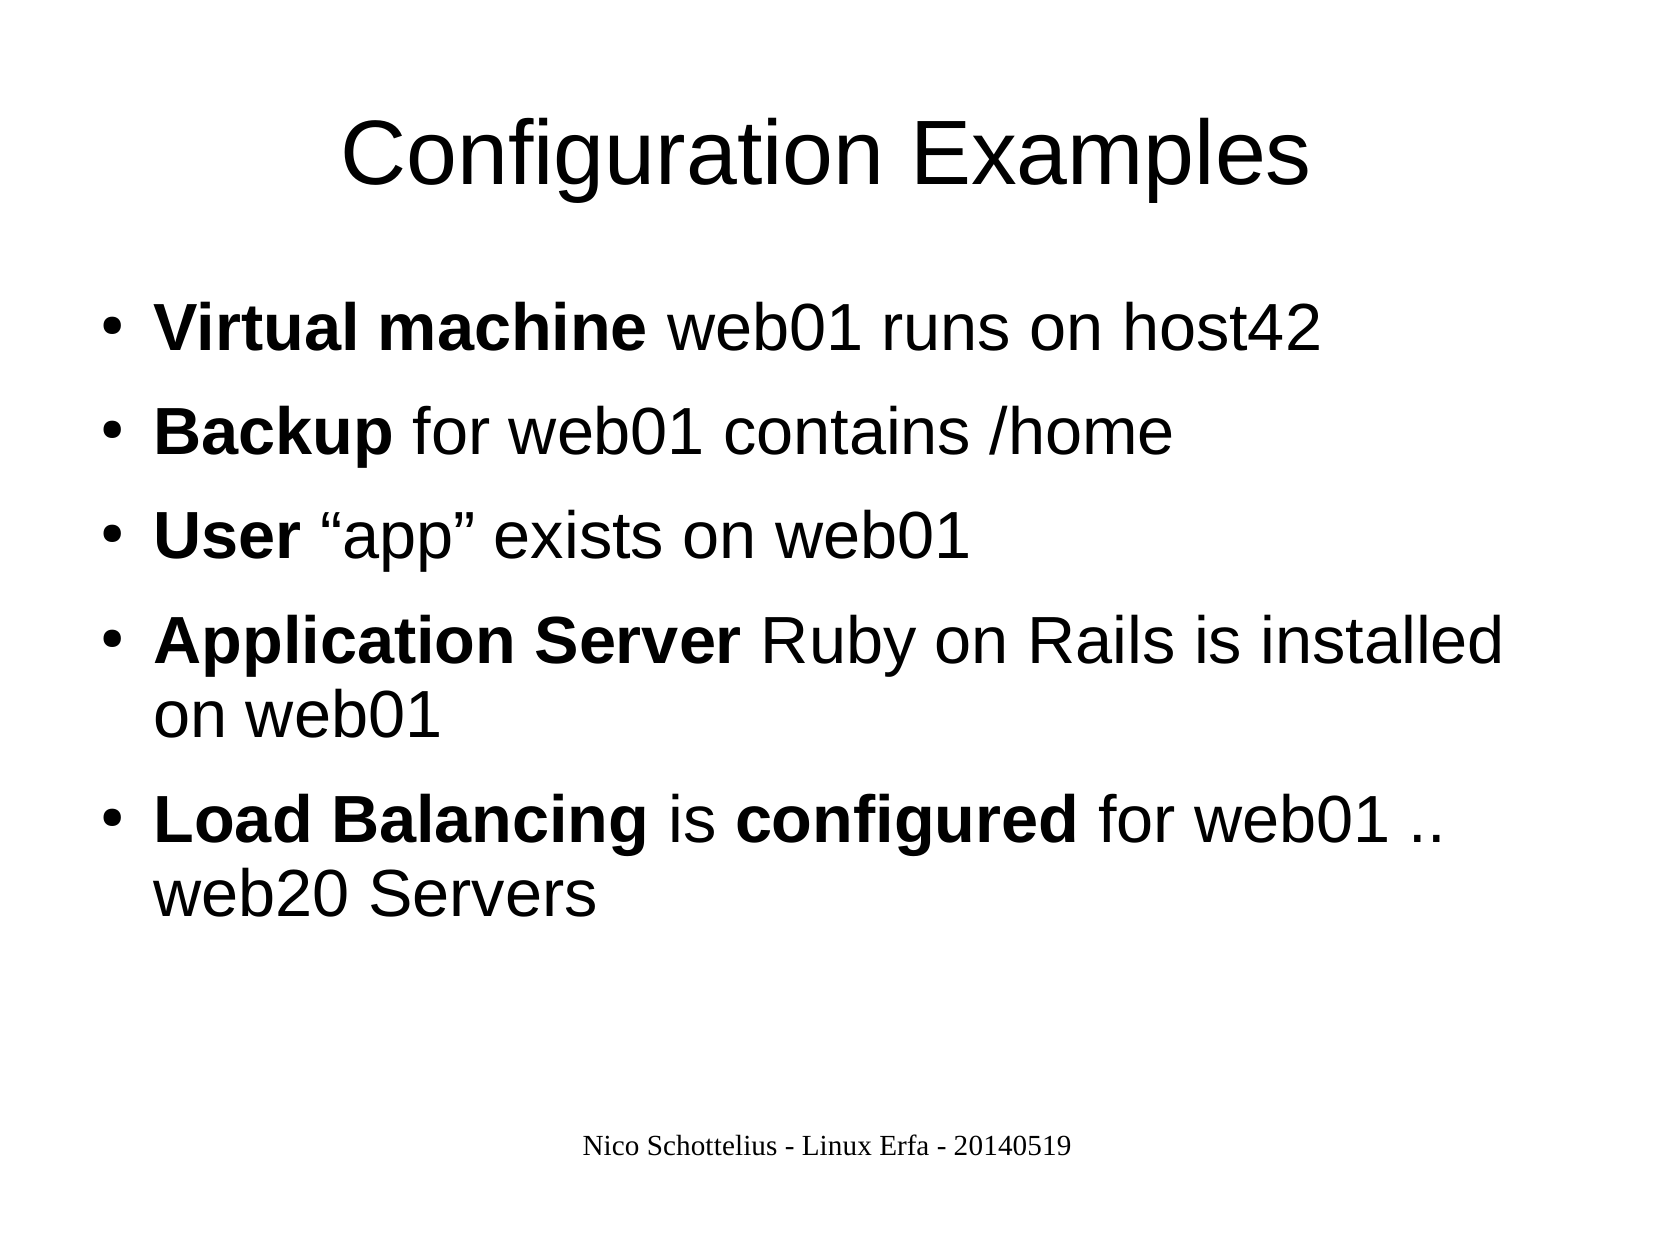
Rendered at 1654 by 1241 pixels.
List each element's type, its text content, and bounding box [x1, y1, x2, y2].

title Configuration Examples [82, 49, 1571, 257]
list Virtual machine web01 runs on host42 Backup for web01 contains /home User “app” exists on web01 Application Server Ruby on Rails is installed on web01 Load Balancing is configured for web01 .. web20 Servers [82, 290, 1538, 1010]
